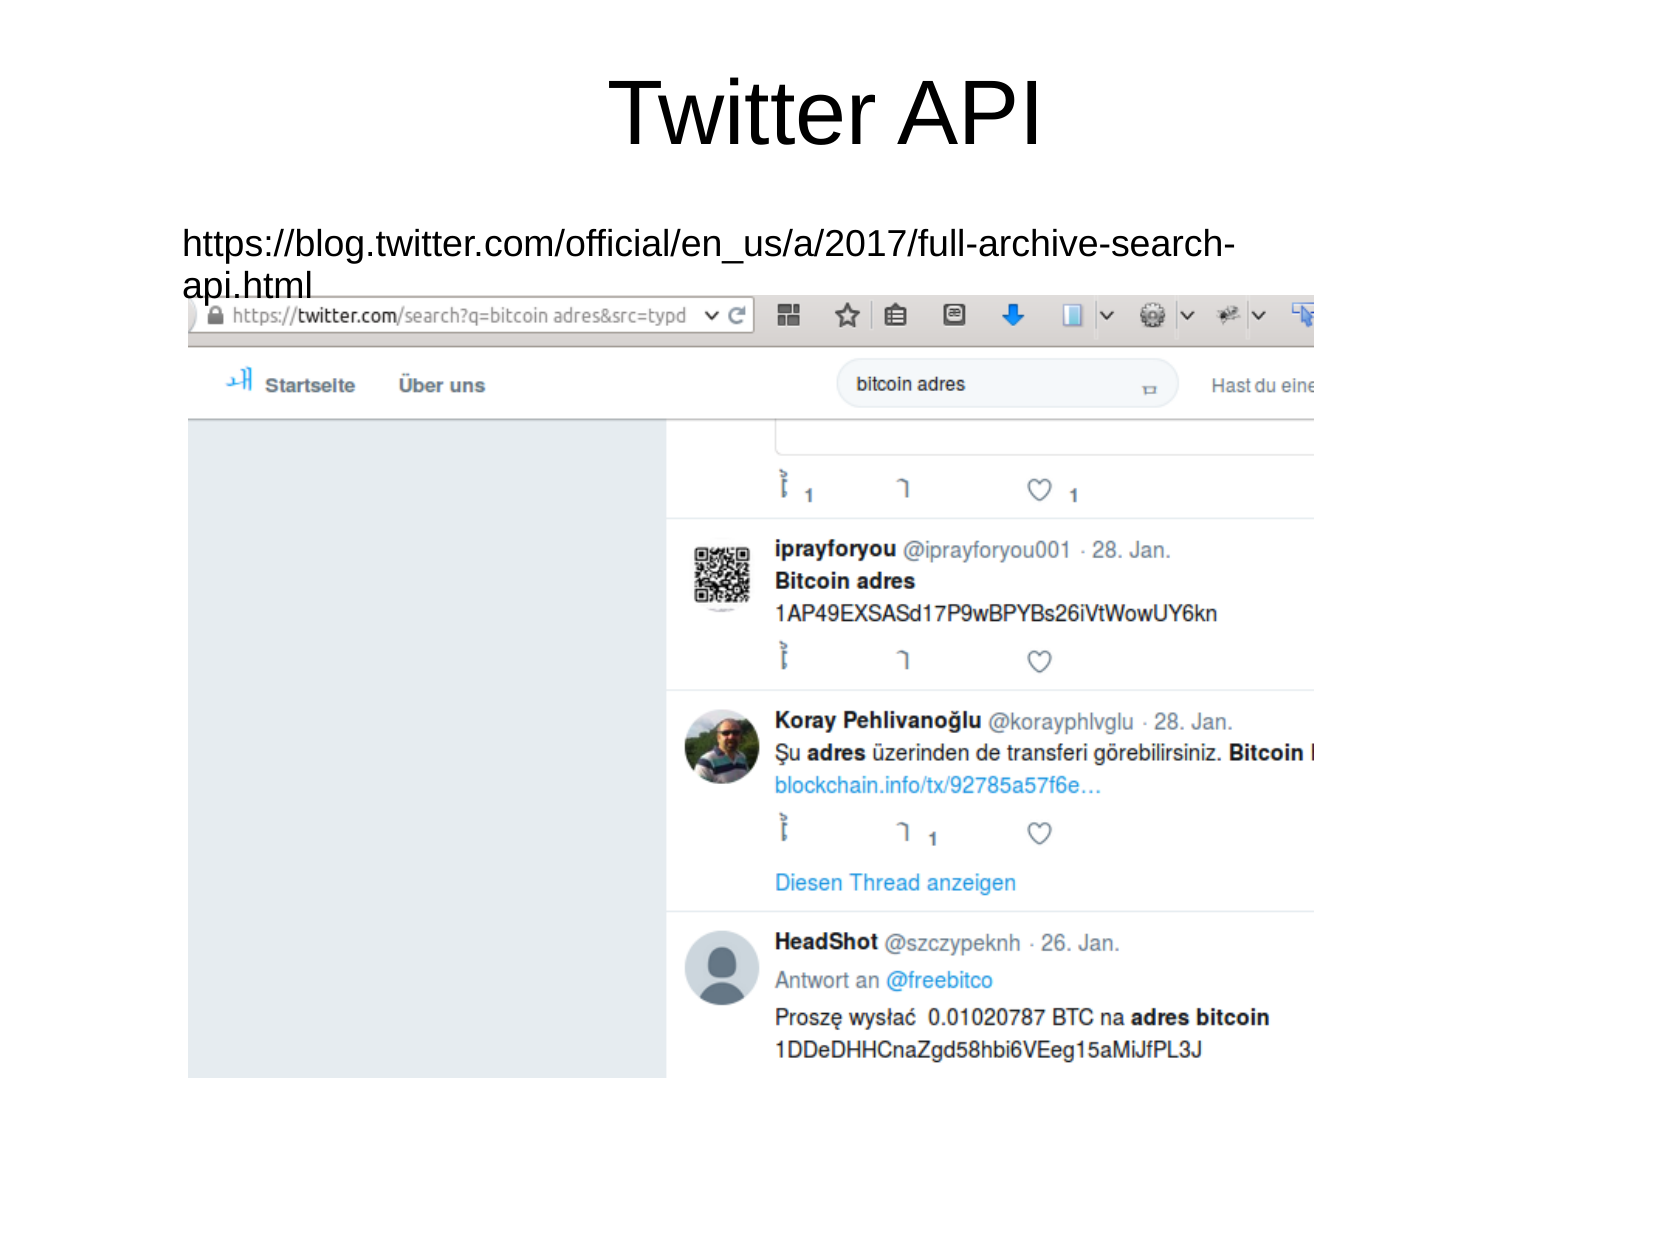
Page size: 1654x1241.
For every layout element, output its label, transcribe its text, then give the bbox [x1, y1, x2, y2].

text_box https://blog.twitter.com/official/en_us/a/2017/full-archive-search-api.html [167, 214, 1382, 272]
picture [188, 295, 1314, 1078]
title Twitter API [82, 49, 1571, 178]
